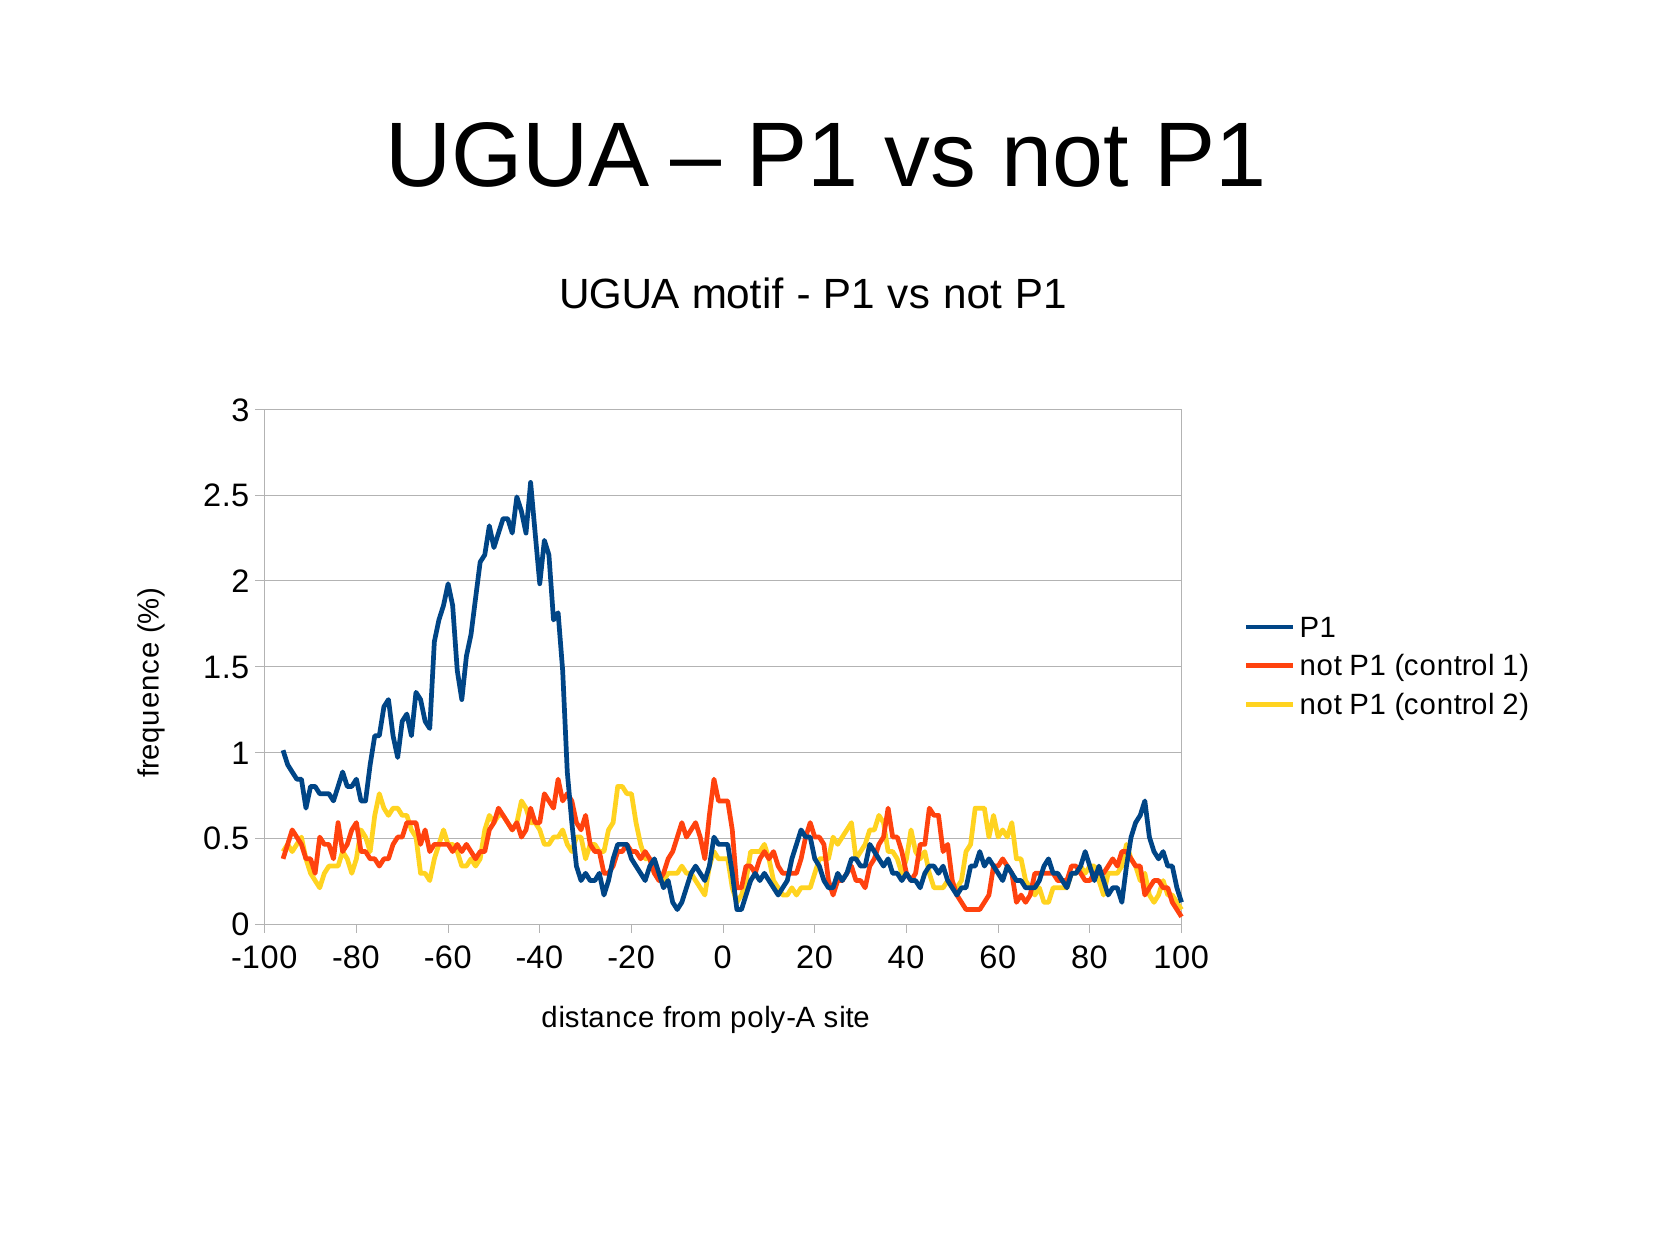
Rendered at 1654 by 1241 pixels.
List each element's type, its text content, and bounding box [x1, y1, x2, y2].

chart [74, 233, 1552, 1099]
title UGUA – P1 vs not P1 [82, 49, 1571, 257]
